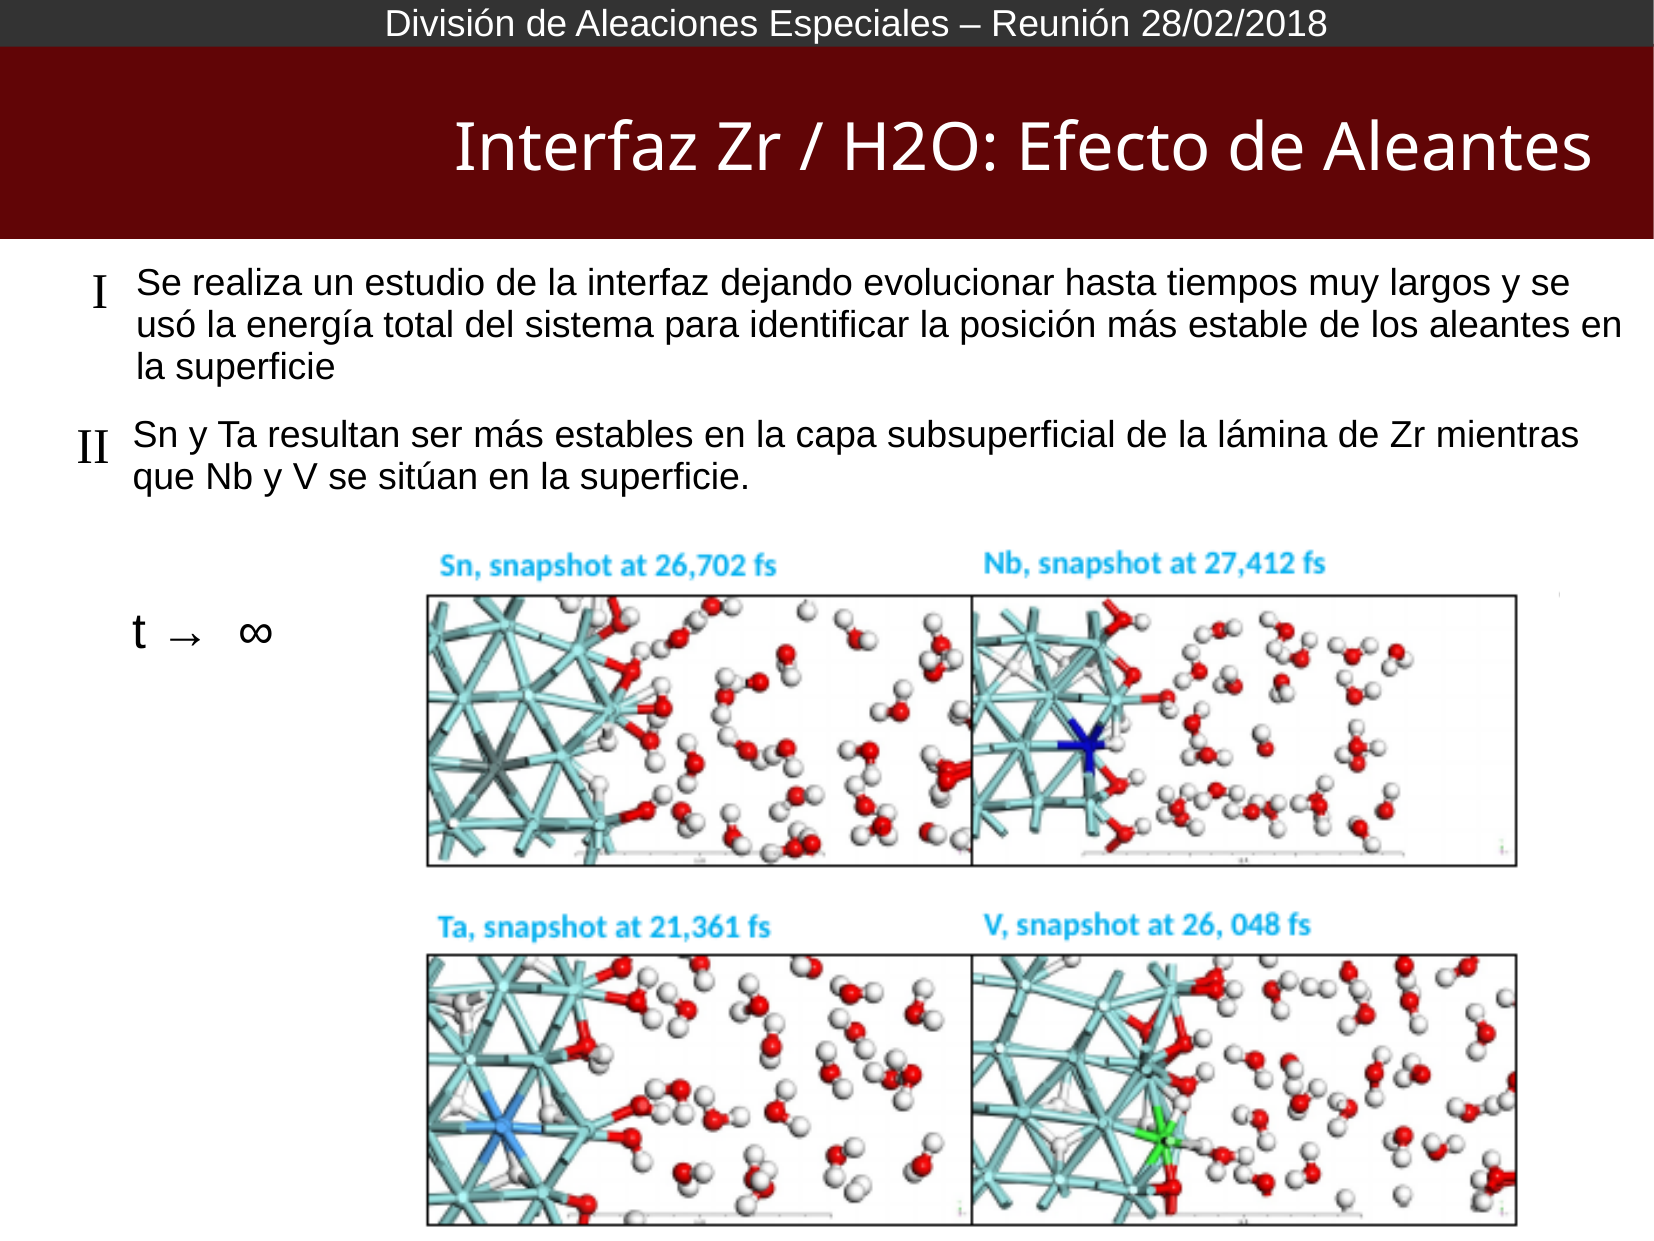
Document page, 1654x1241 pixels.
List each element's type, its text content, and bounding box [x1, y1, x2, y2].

picture [406, 530, 1560, 1241]
title Interfaz Zr / H2O: Efecto de Aleantes [41, 70, 1654, 218]
text_box Sn y Ta resultan ser más estables en la capa subsuperficial de la lámina de Zr mientras que Nb y V se sitúan en la superficie. [117, 405, 1651, 508]
text_box t → ∞ [117, 596, 290, 667]
text_box II [61, 411, 125, 482]
text_box Se realiza un estudio de la interfaz dejando evolucionar hasta tiempos muy largos y se usó la energía total del sistema para identificar la posición más estable de los aleantes en la superficie [121, 254, 1654, 442]
text_box I [76, 256, 124, 327]
